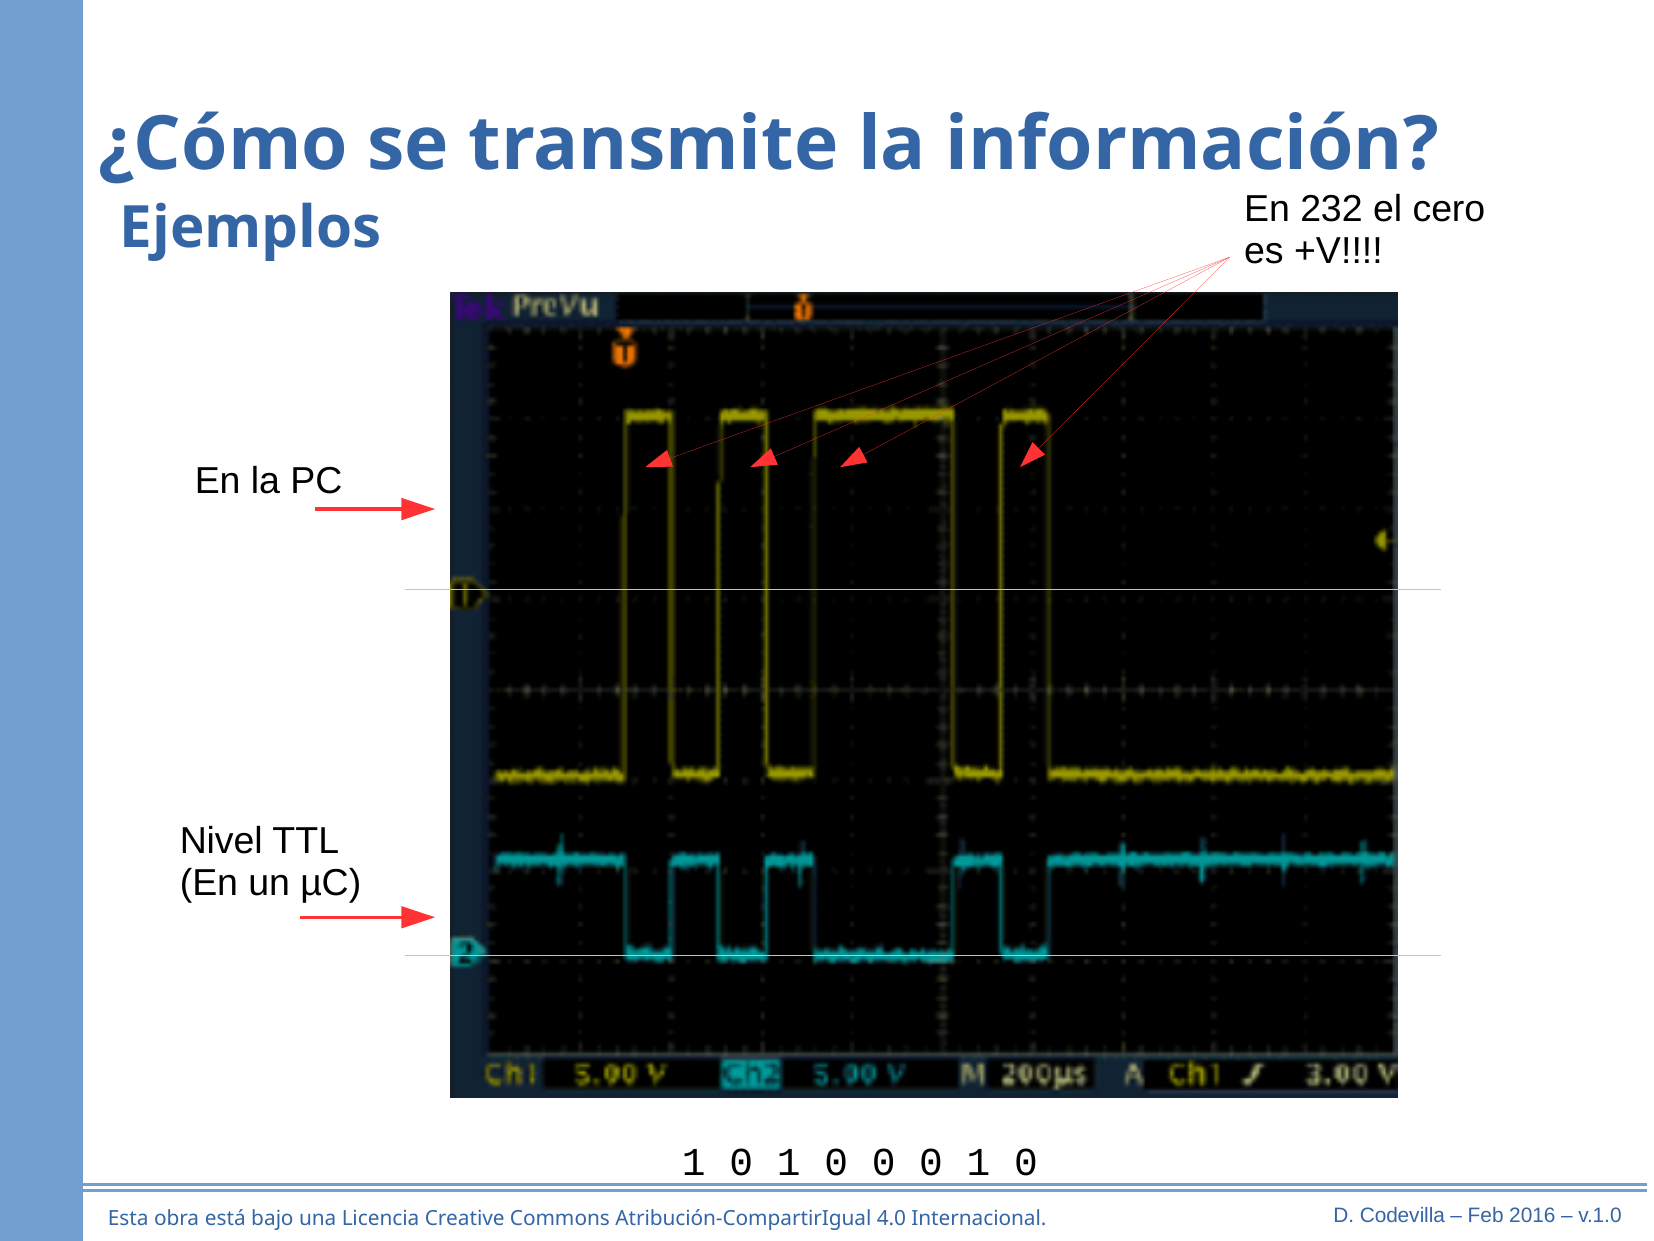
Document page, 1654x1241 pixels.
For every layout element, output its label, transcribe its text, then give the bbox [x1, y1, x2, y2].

picture [450, 292, 1398, 589]
text_box Ejemplos [105, 138, 1230, 229]
picture [450, 956, 1398, 1098]
text_box ¿Cómo se transmite la información? [83, 30, 1641, 133]
picture [450, 590, 1398, 955]
text_box Nivel TTL (En un µC) [165, 812, 424, 942]
text_box En 232 el cero es +V!!!! [1229, 180, 1501, 279]
text_box 1 0 1 0 0 0 1 0 [560, 1112, 1562, 1184]
text_box En la PC [180, 452, 358, 510]
